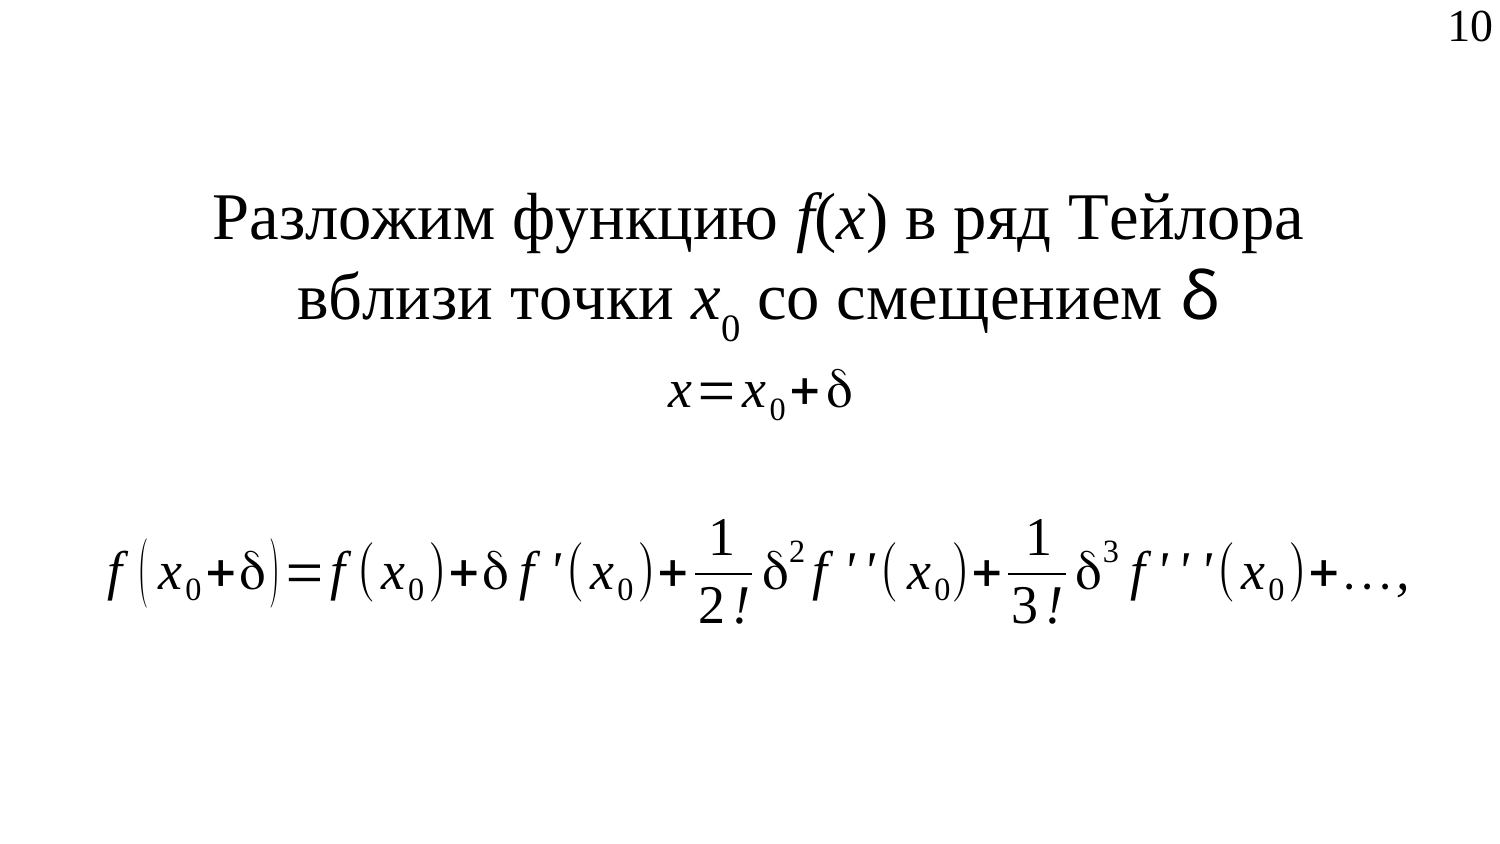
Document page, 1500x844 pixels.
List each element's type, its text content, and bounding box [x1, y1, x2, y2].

chart [94, 507, 1424, 638]
text_box Разложим функцию f(x) в ряд Тейлора вблизи точки x0 со смещением δ [197, 165, 1321, 357]
chart [651, 359, 867, 428]
